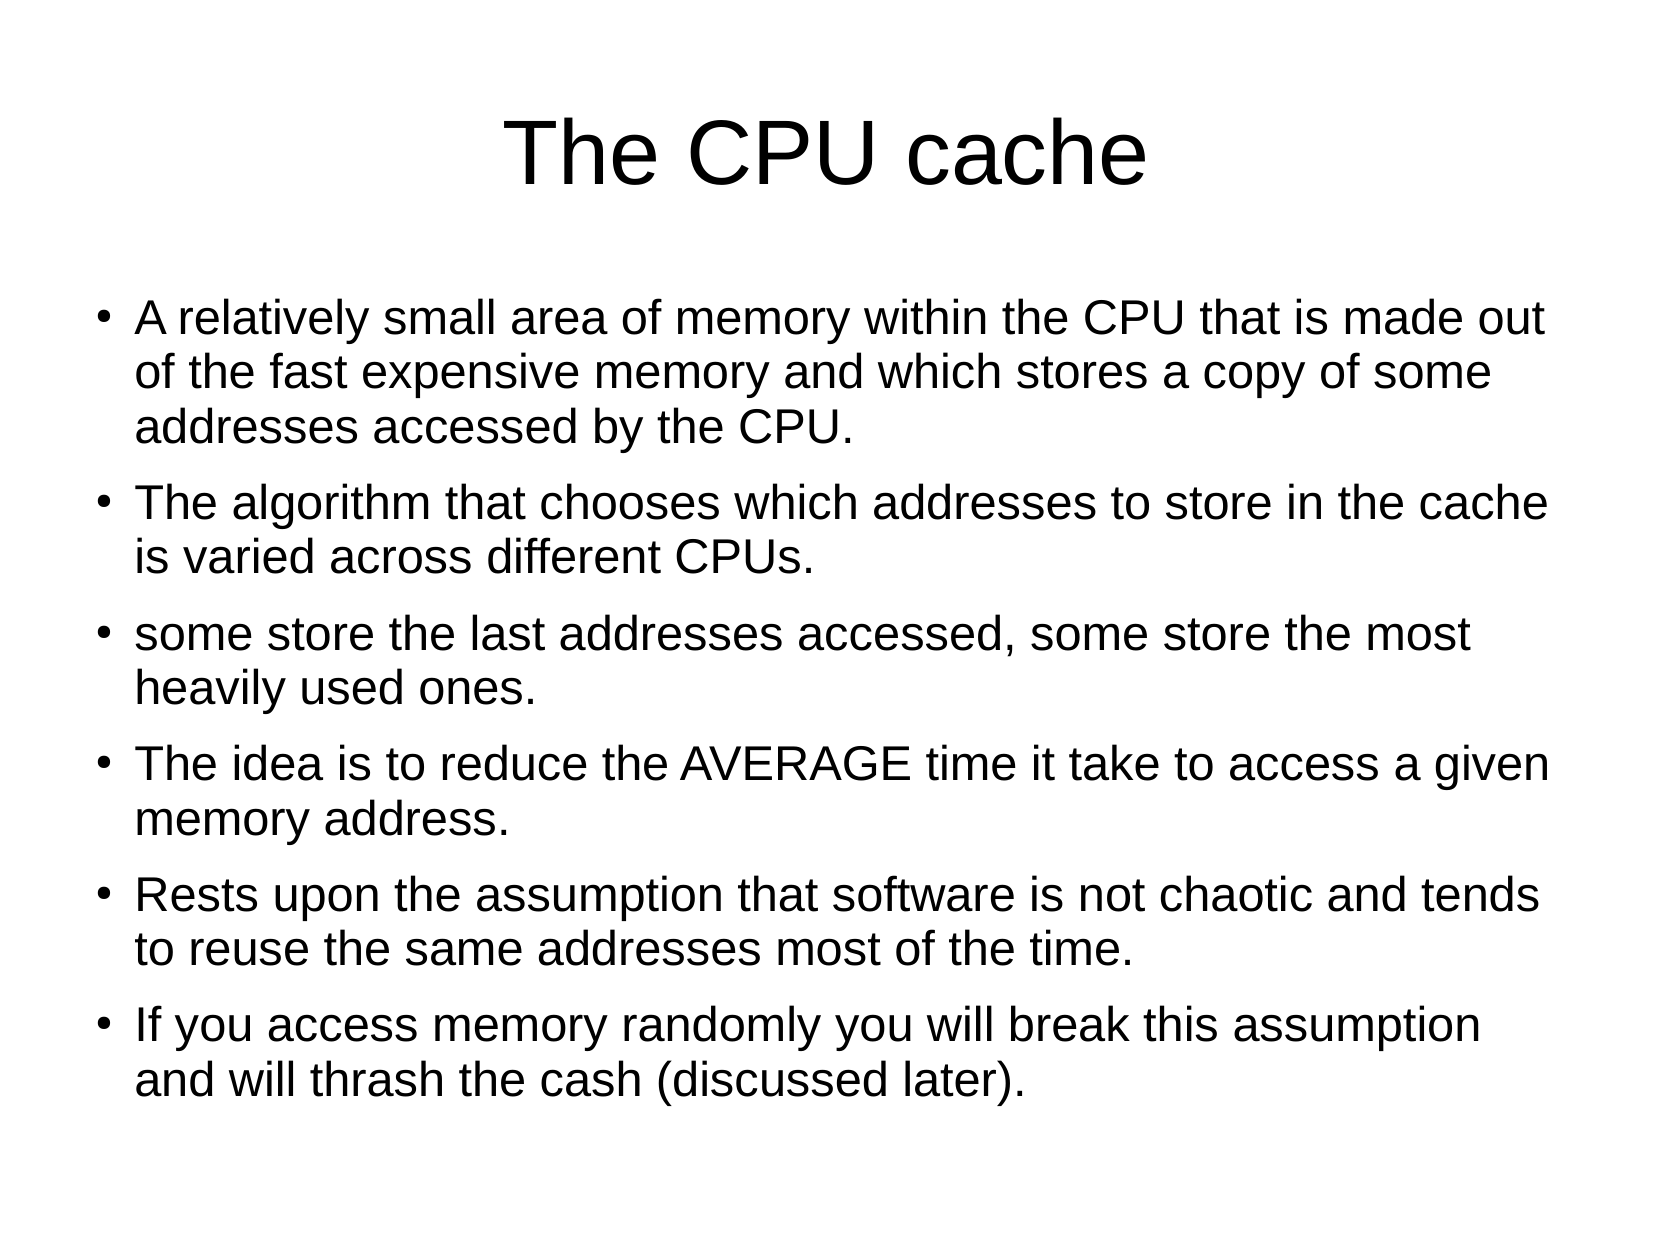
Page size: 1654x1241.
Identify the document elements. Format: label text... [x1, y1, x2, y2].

title The CPU cache [82, 49, 1571, 257]
list A relatively small area of memory within the CPU that is made out of the fast expensive memory and which stores a copy of some addresses accessed by the CPU. The algorithm that chooses which addresses to store in the cache is varied across different CPUs. some store the last addresses accessed, some store the most heavily used ones. The idea is to reduce the AVERAGE time it take to access a given memory address. Rests upon the assumption that software is not chaotic and tends to reuse the same addresses most of the time. If you access memory randomly you will break this assumption and will thrash the cash (discussed later). [82, 290, 1571, 1109]
